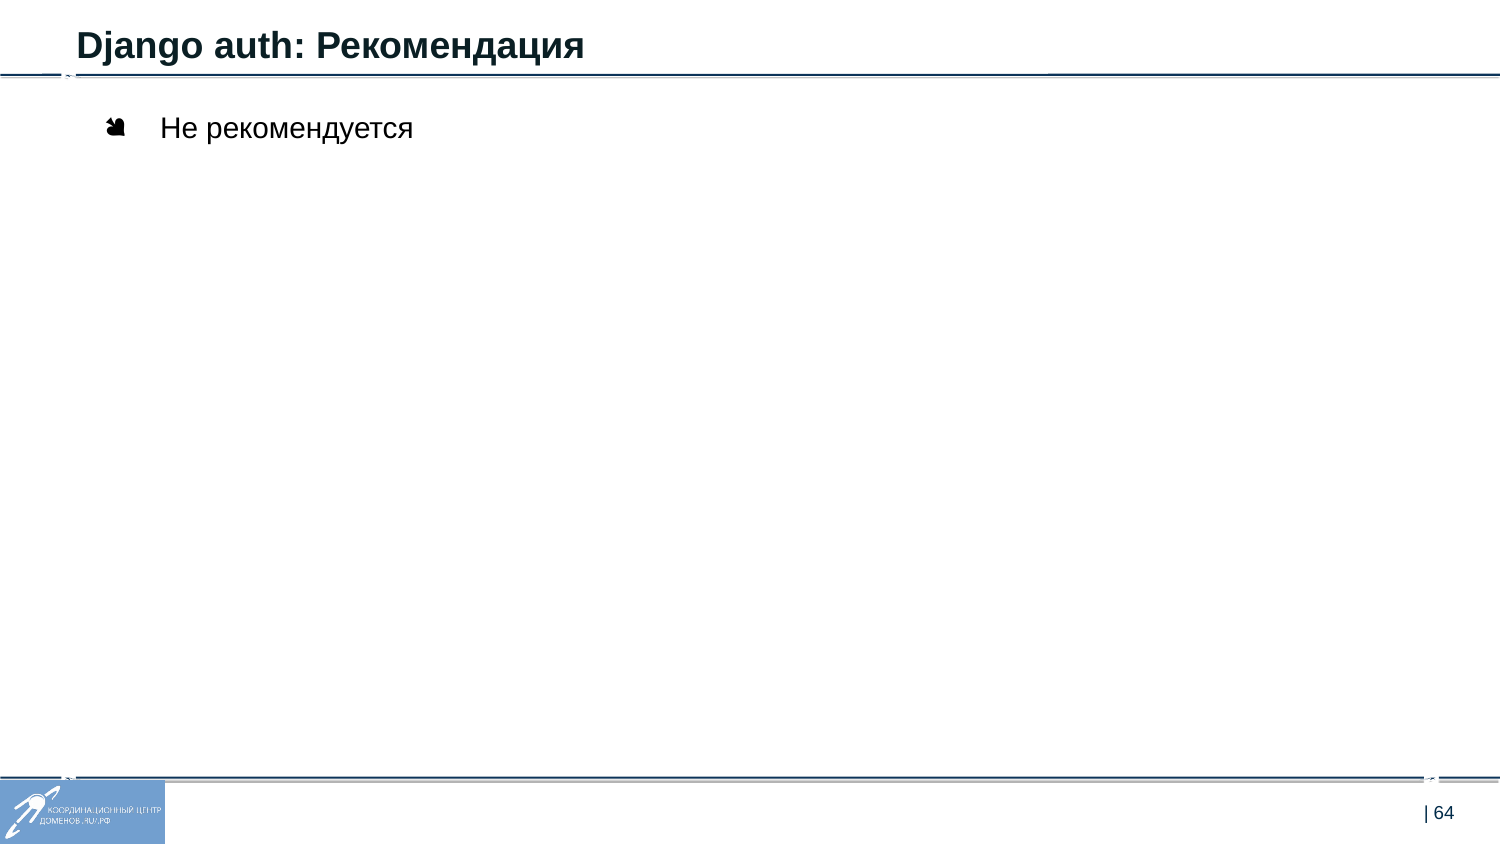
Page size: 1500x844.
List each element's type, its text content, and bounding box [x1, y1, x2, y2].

list Не рекомендуется [70, 93, 1368, 656]
title Django auth: Рекомендация [61, 5, 1376, 62]
picture [0, 779, 166, 844]
